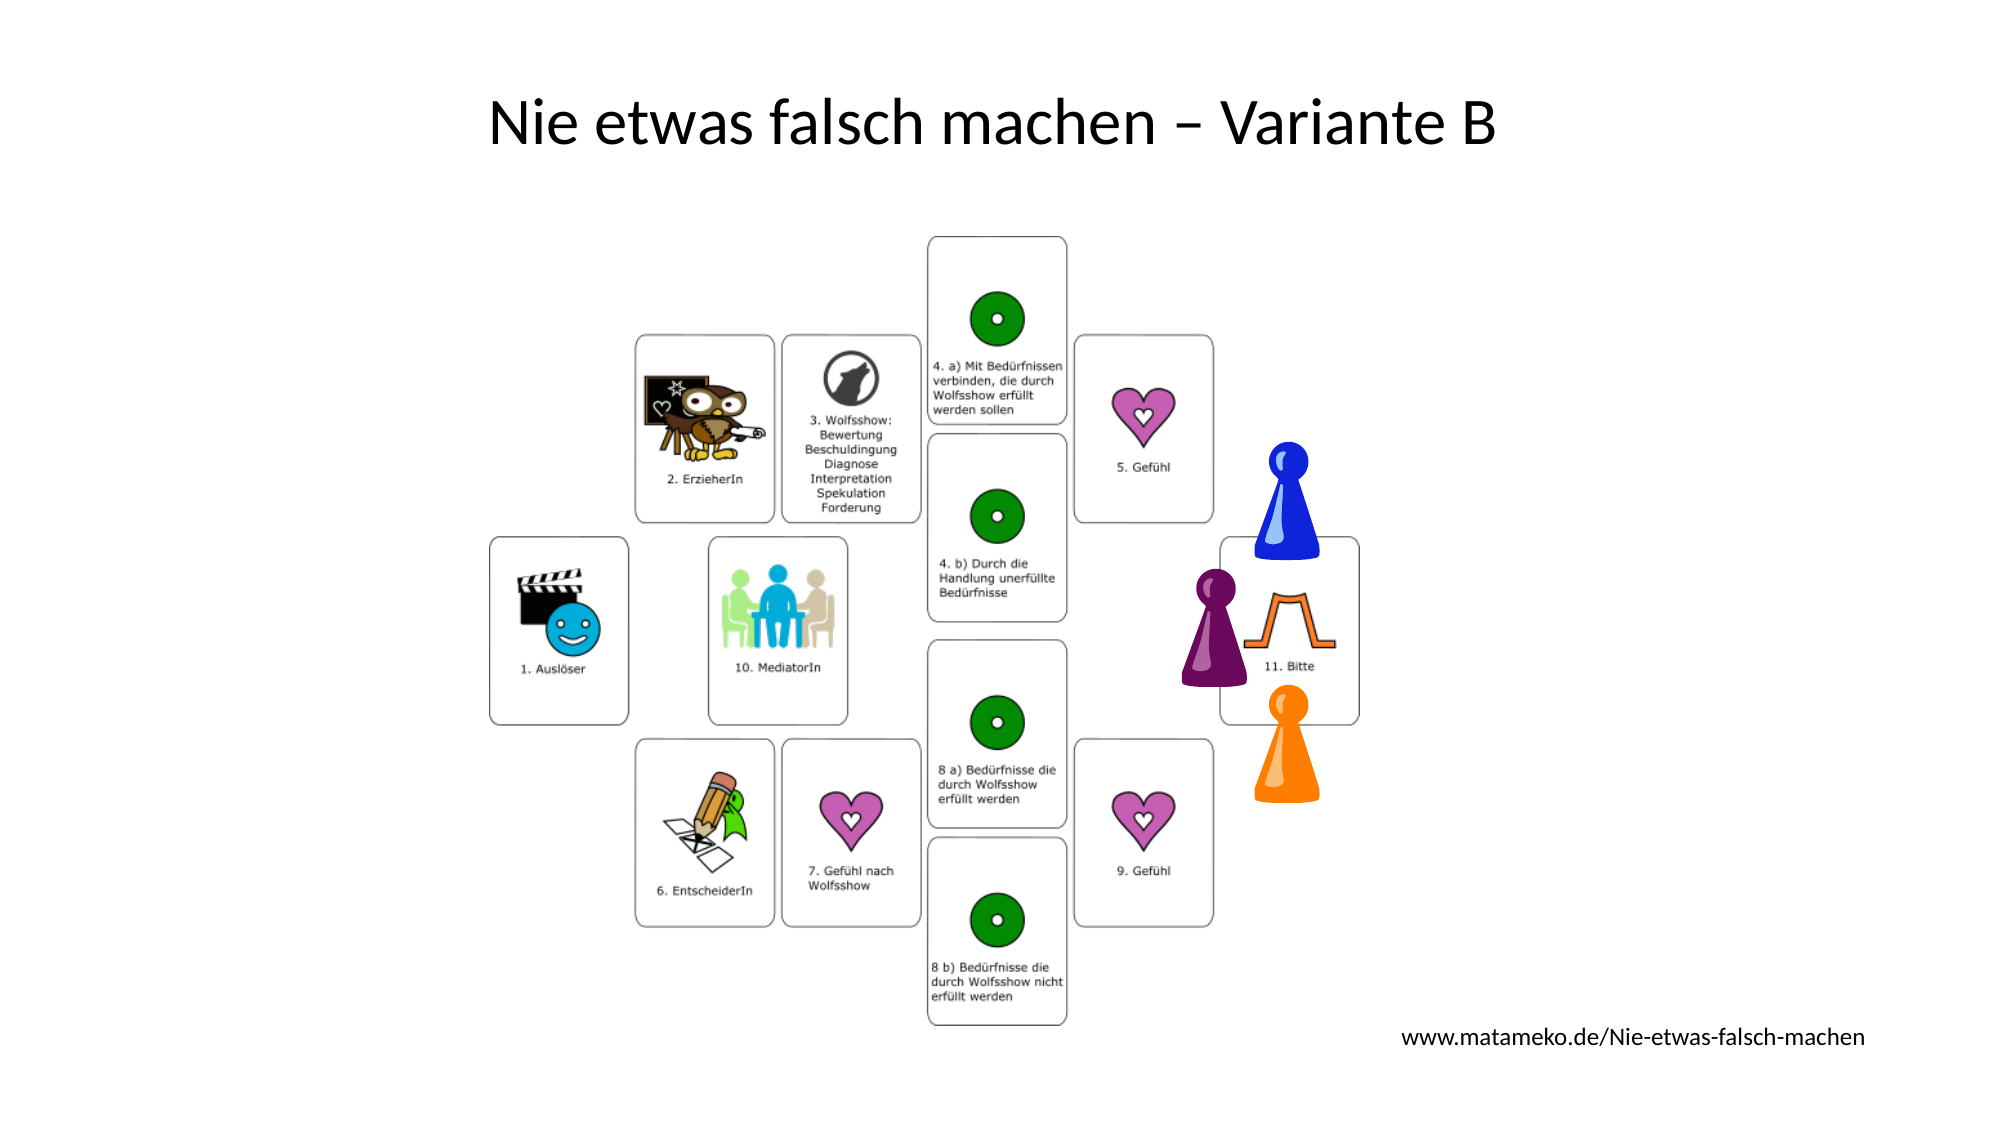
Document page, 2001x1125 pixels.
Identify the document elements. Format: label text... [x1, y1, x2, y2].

picture [489, 236, 1360, 1026]
text_box [1254, 441, 1320, 561]
text_box [1254, 684, 1320, 804]
text_box [1181, 568, 1247, 687]
text_box www.matameko.de/Nie-etwas-falsch-machen [1386, 1013, 1882, 1058]
text_box Nie etwas falsch machen – Variante B [473, 70, 1563, 167]
